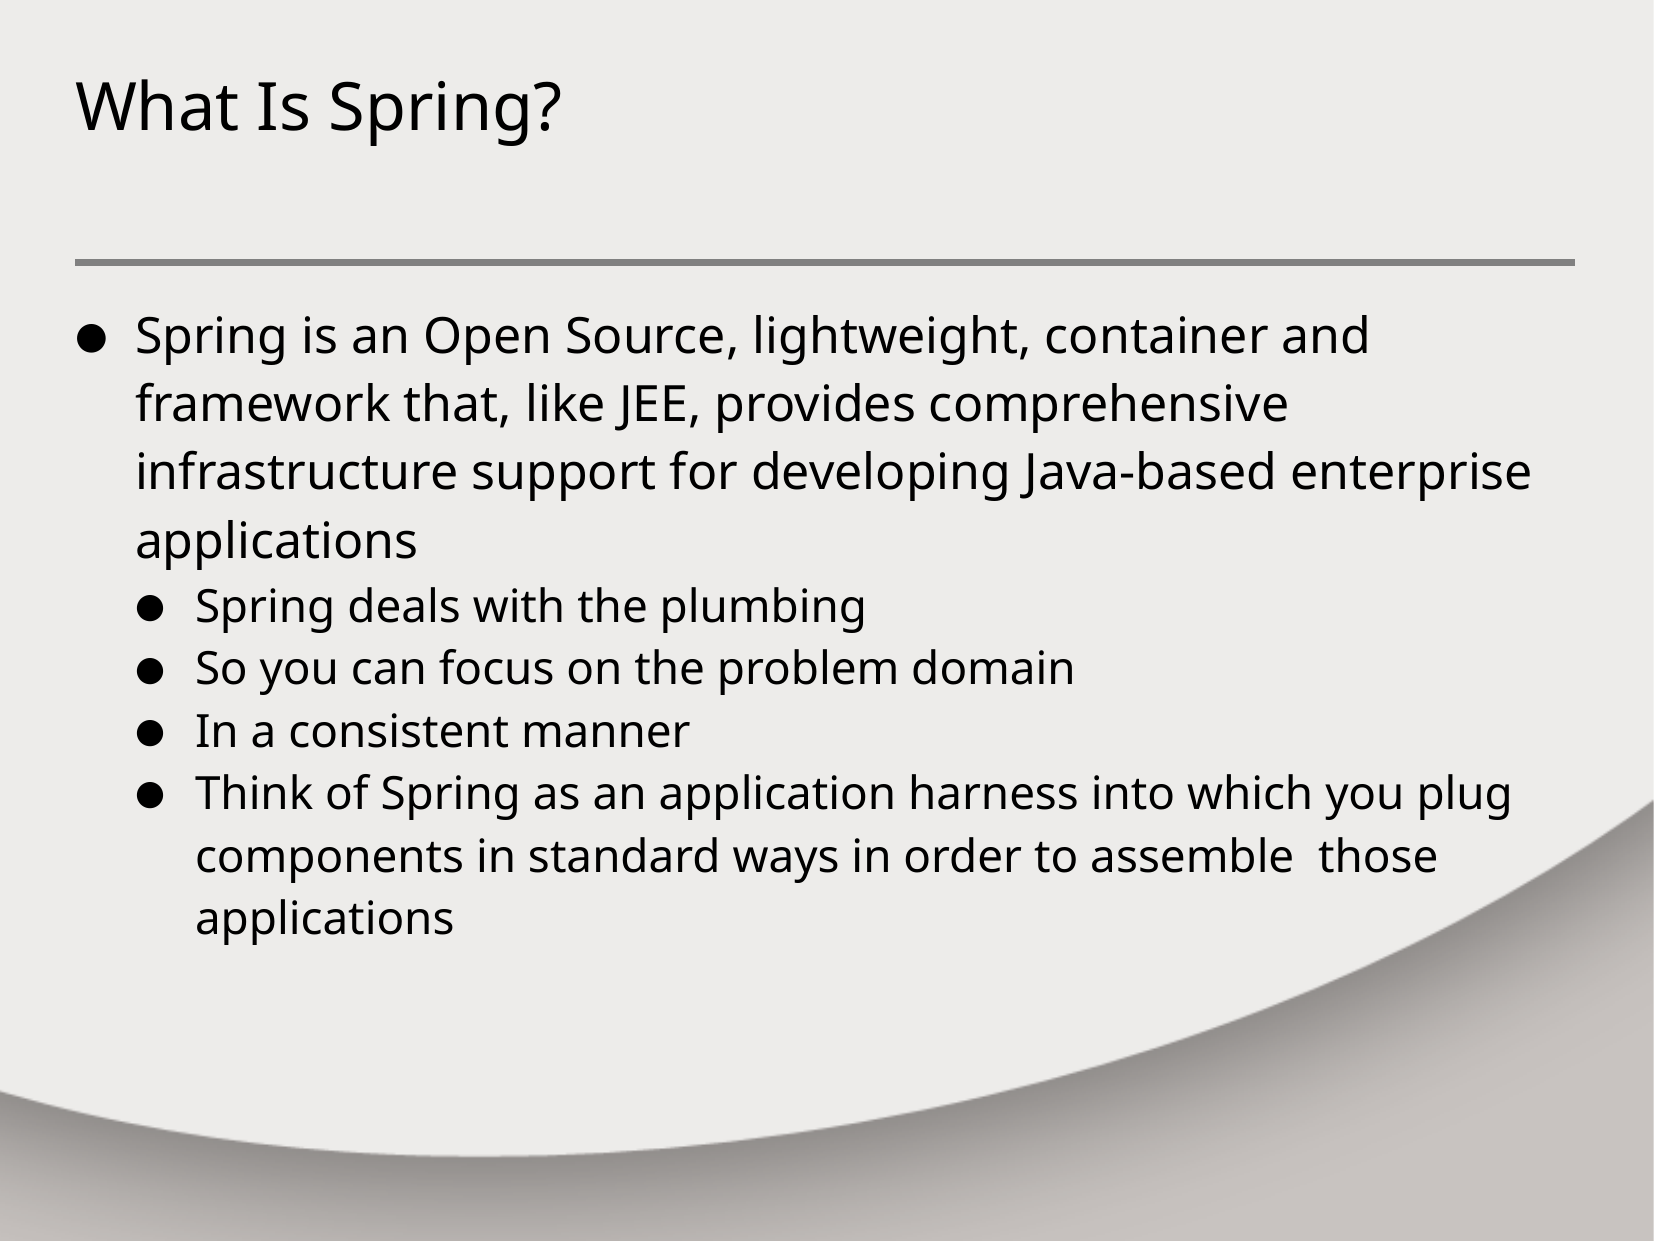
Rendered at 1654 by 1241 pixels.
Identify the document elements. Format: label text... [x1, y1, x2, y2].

title What Is Spring? [75, 75, 1576, 226]
picture [0, 0, 1654, 1241]
list Spring is an Open Source, lightweight, container and framework that, like JEE, provides comprehensive infrastructure support for developing Java-based enterprise applications Spring deals with the plumbing So you can focus on the problem domain In a consistent manner Think of Spring as an application harness into which you plug components in standard ways in order to assemble those applications [75, 300, 1576, 1163]
